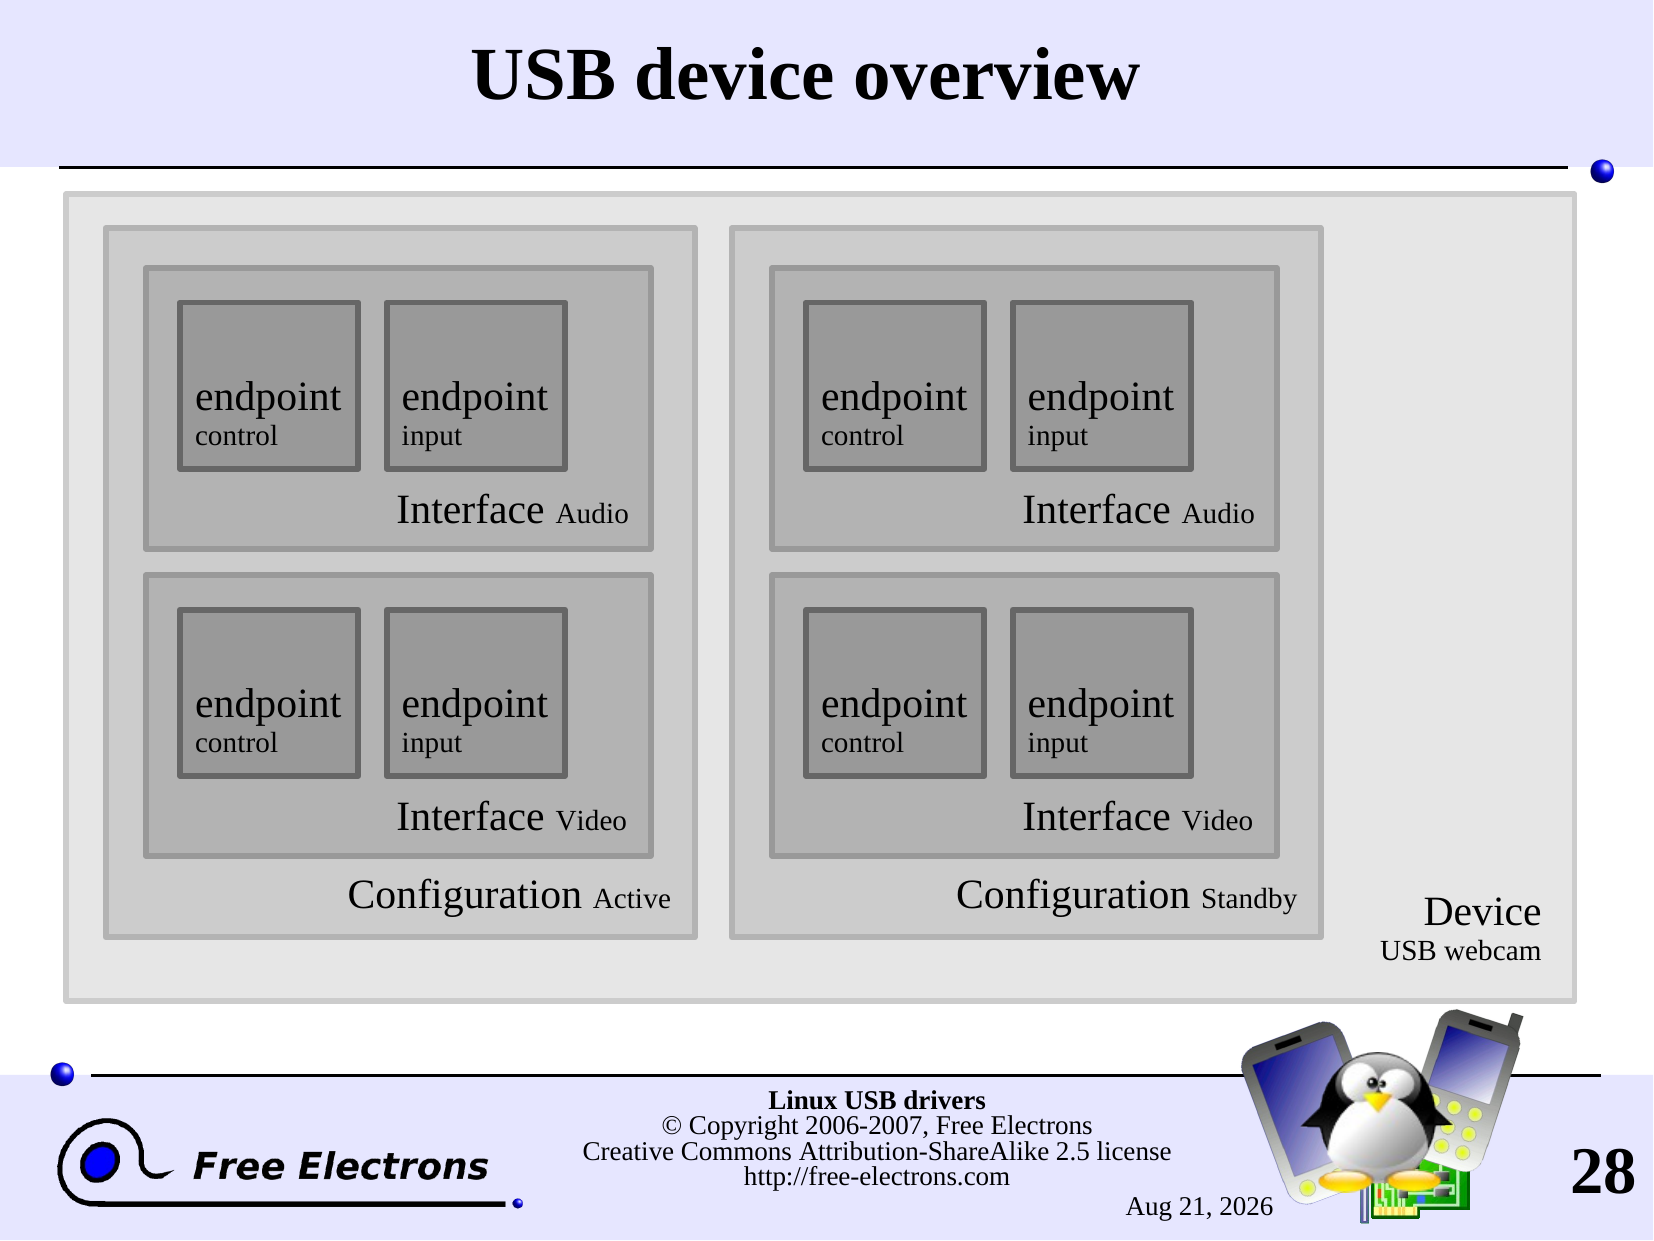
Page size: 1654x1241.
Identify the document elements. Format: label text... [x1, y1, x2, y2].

text_box endpoint control [194, 373, 342, 460]
text_box Interface Audio [1022, 485, 1256, 537]
text_box Configuration Standby [955, 871, 1298, 923]
text_box endpoint input [1027, 680, 1175, 767]
text_box endpoint input [401, 373, 549, 460]
title USB device overview [60, 25, 1551, 124]
text_box Interface Video [1022, 792, 1254, 844]
text_box Configuration Active [347, 871, 672, 923]
picture [1225, 1002, 1538, 1241]
text_box endpoint input [401, 680, 549, 767]
text_box endpoint control [194, 680, 342, 767]
text_box endpoint control [820, 373, 968, 460]
text_box endpoint control [820, 680, 968, 767]
picture [50, 1107, 527, 1216]
text_box endpoint input [1027, 373, 1175, 460]
text_box Interface Audio [396, 485, 630, 537]
text_box Device USB webcam [1380, 888, 1548, 975]
text_box Interface Video [396, 792, 628, 844]
text_box [66, 194, 1575, 1002]
